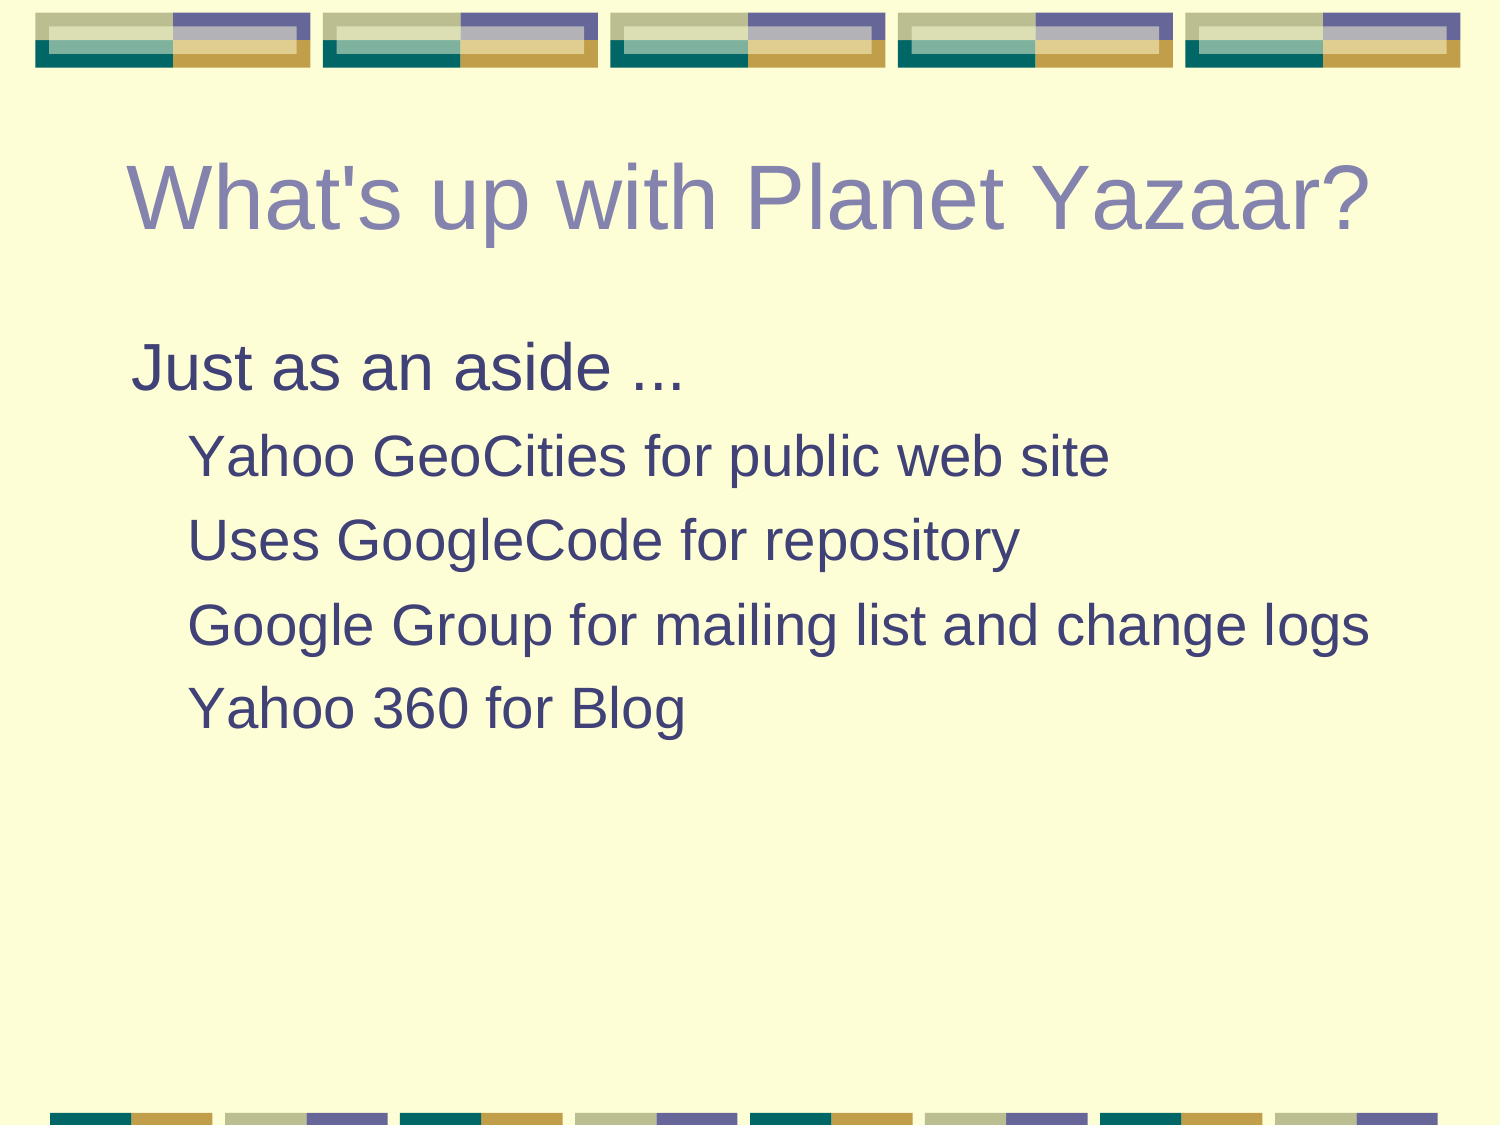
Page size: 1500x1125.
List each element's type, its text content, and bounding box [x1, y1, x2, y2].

title What's up with Planet Yazaar? [112, 79, 1388, 308]
list Just as an aside ... Yahoo GeoCities for public web site Uses GoogleCode for repository Google Group for mailing list and change logs Yahoo 360 for Blog [112, 324, 1388, 1001]
